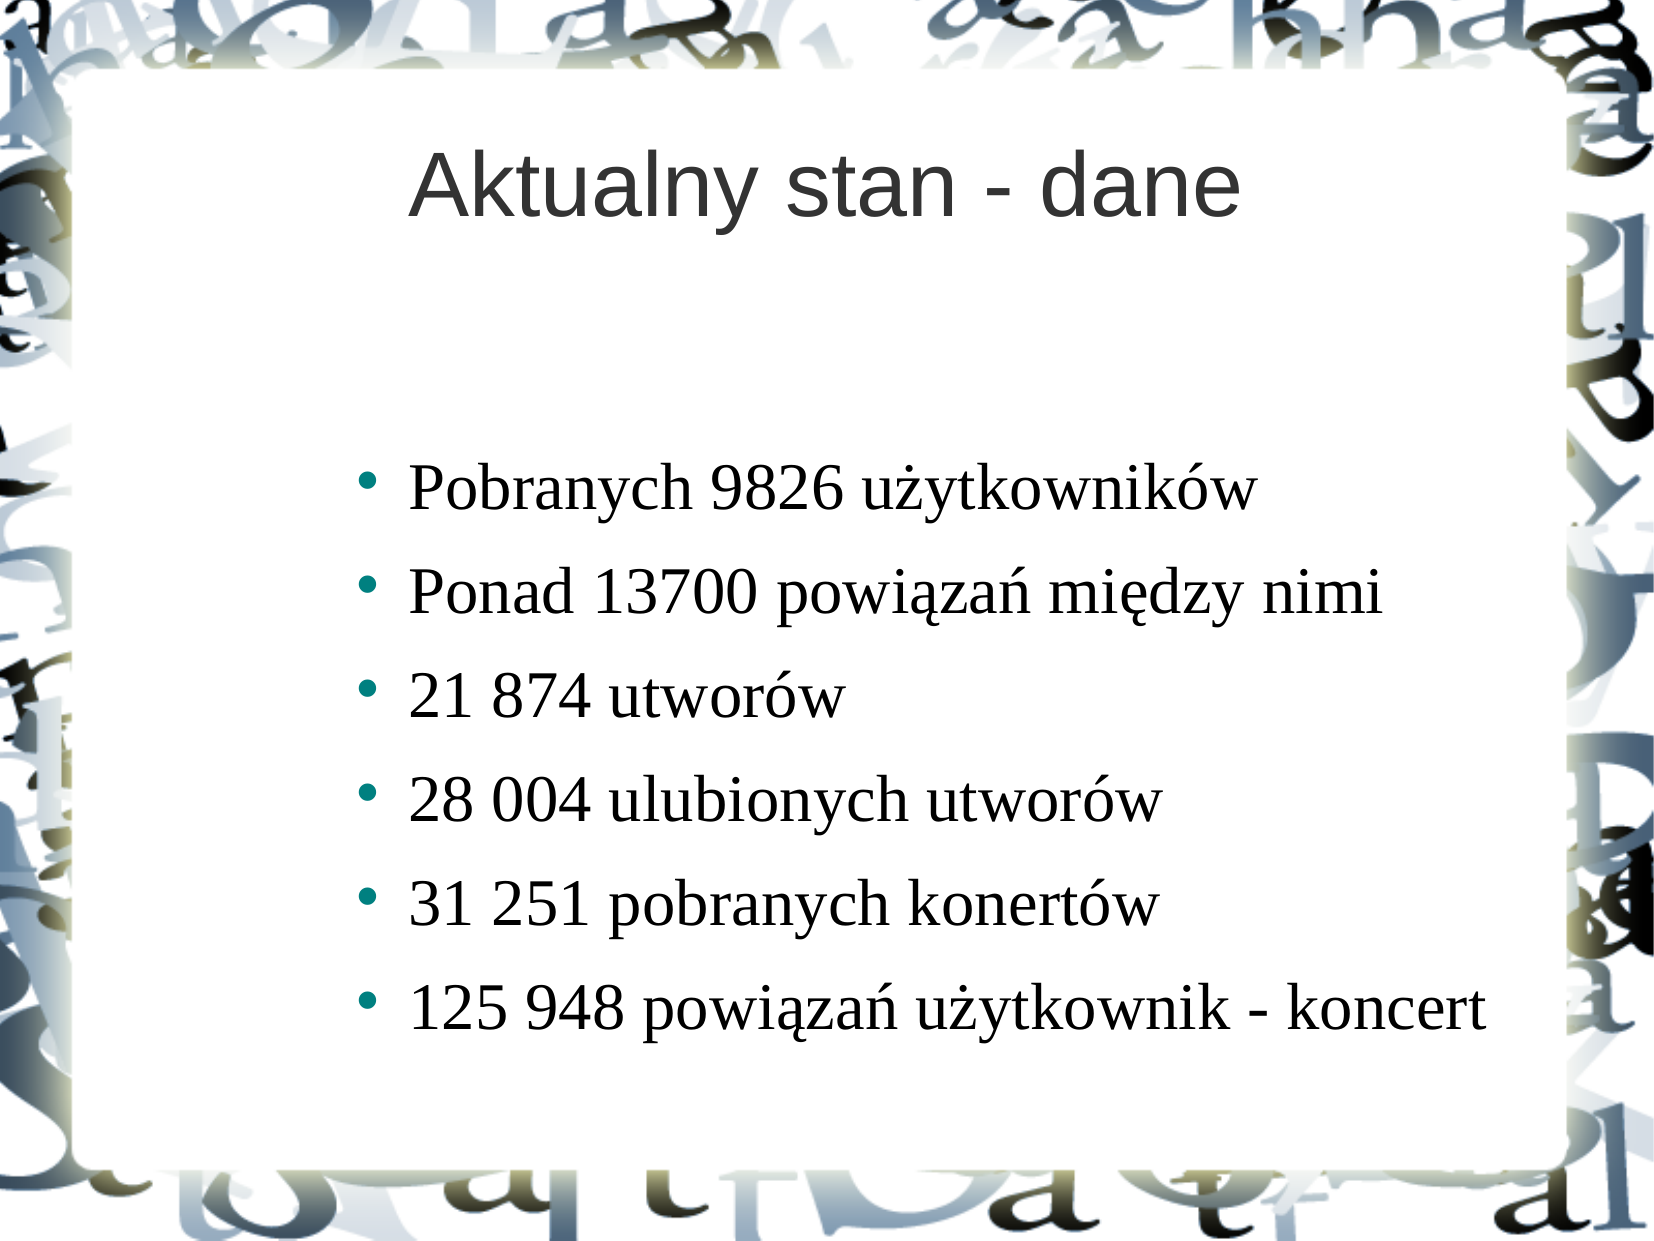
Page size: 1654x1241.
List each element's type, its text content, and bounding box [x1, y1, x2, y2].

list Pobranych 9826 użytkowników Ponad 13700 powiązań między nimi 21 874 utworów 28 004 ulubionych utworów 31 251 pobranych konertów 125 948 powiązań użytkownik - koncert [337, 336, 1654, 1051]
picture [0, 0, 1654, 1241]
title Aktualny stan - dane [82, 78, 1571, 287]
